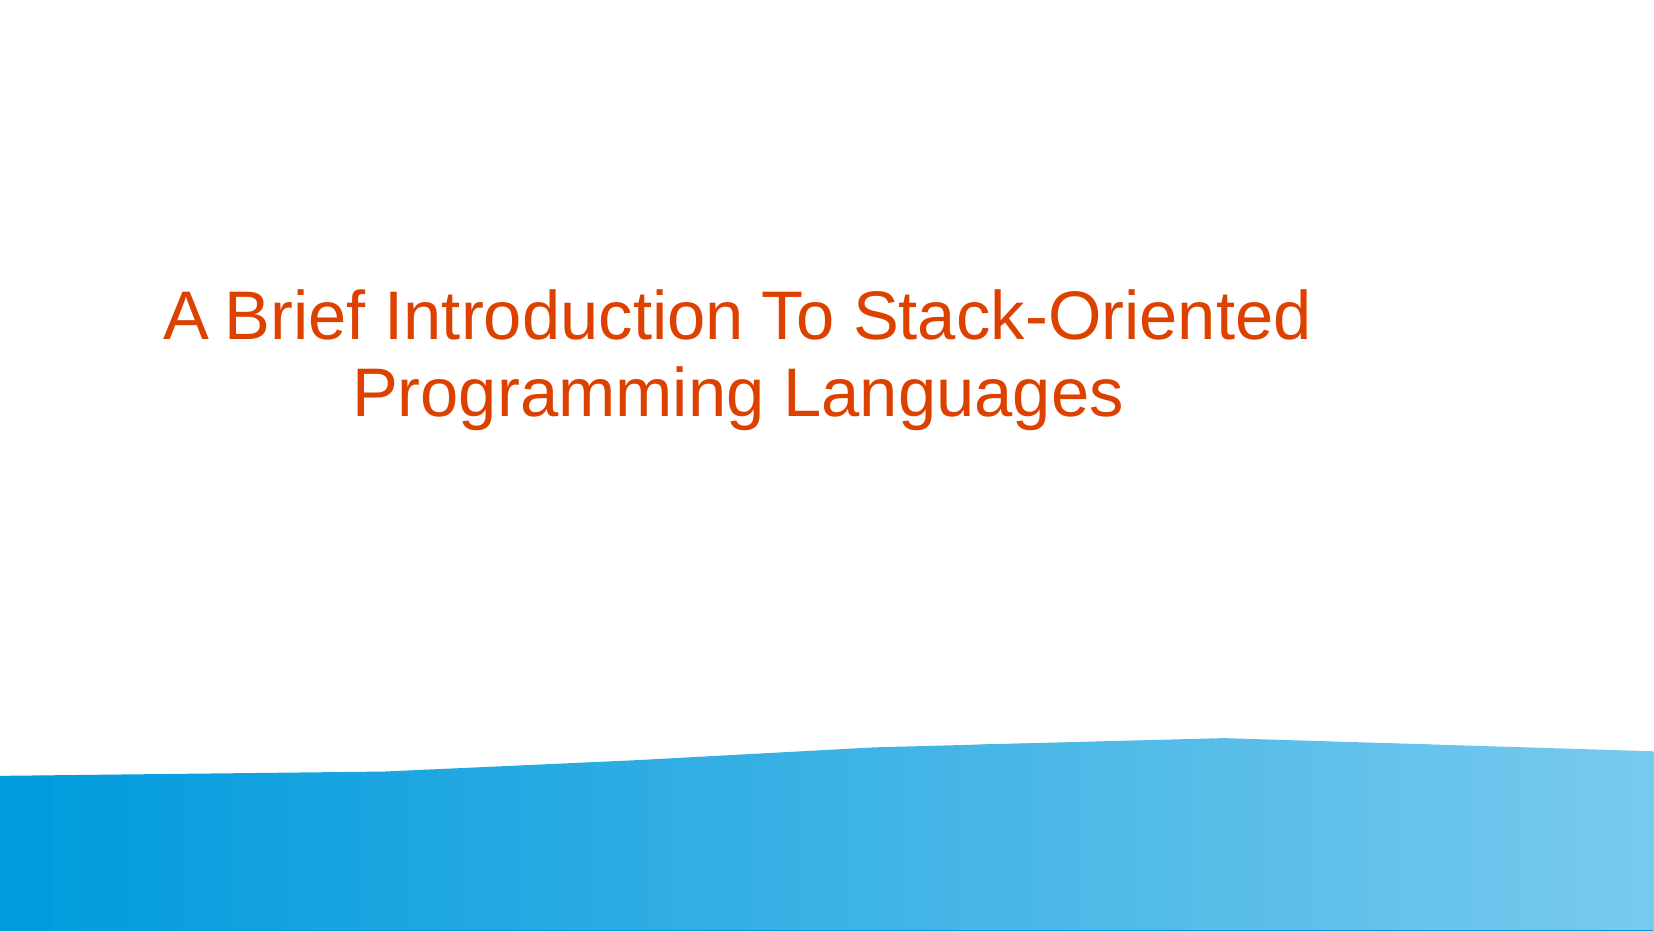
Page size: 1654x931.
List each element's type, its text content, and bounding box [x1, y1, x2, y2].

title A Brief Introduction To Stack-Oriented Programming Languages [0, 265, 1477, 443]
